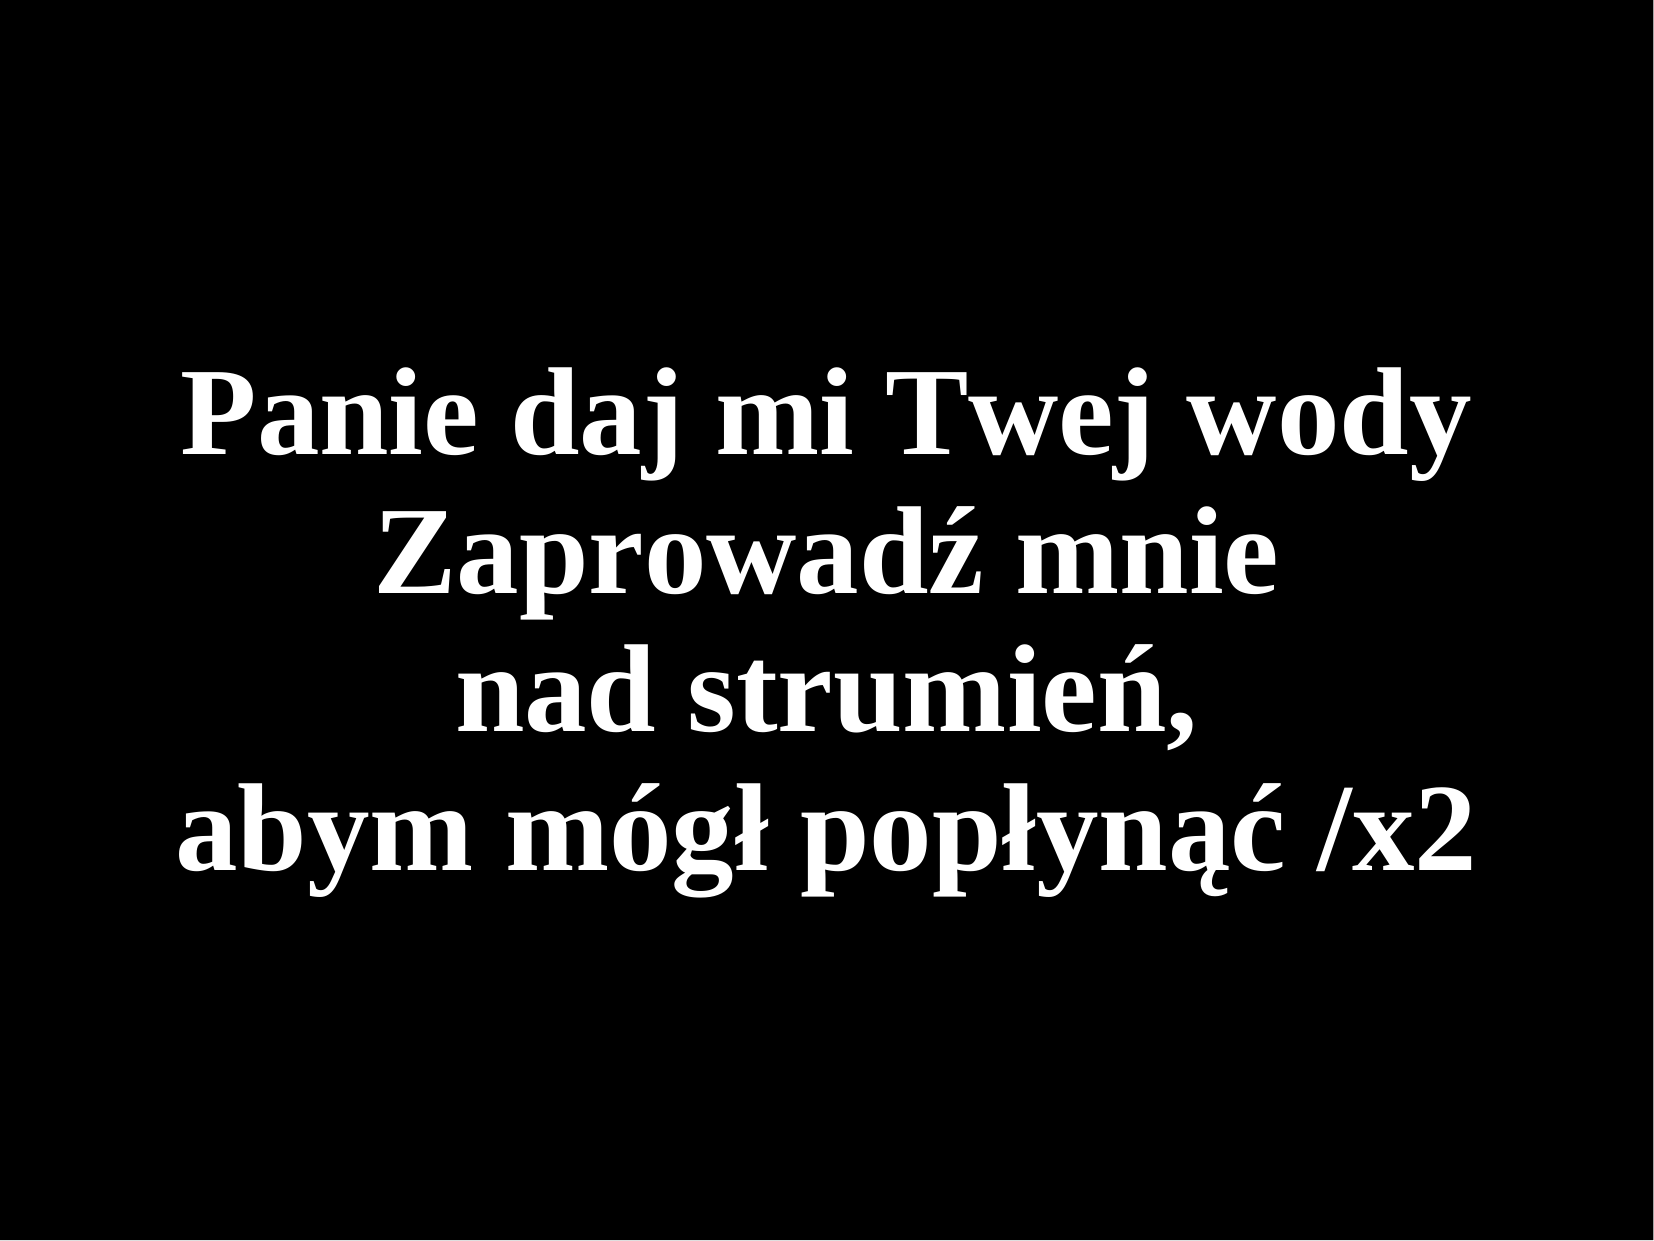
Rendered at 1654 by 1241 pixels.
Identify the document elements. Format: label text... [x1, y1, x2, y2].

title Panie daj mi Twej wody Zaprowadź mnie nad strumień, abym mógł popłynąć /x2 [0, 0, 1654, 1241]
